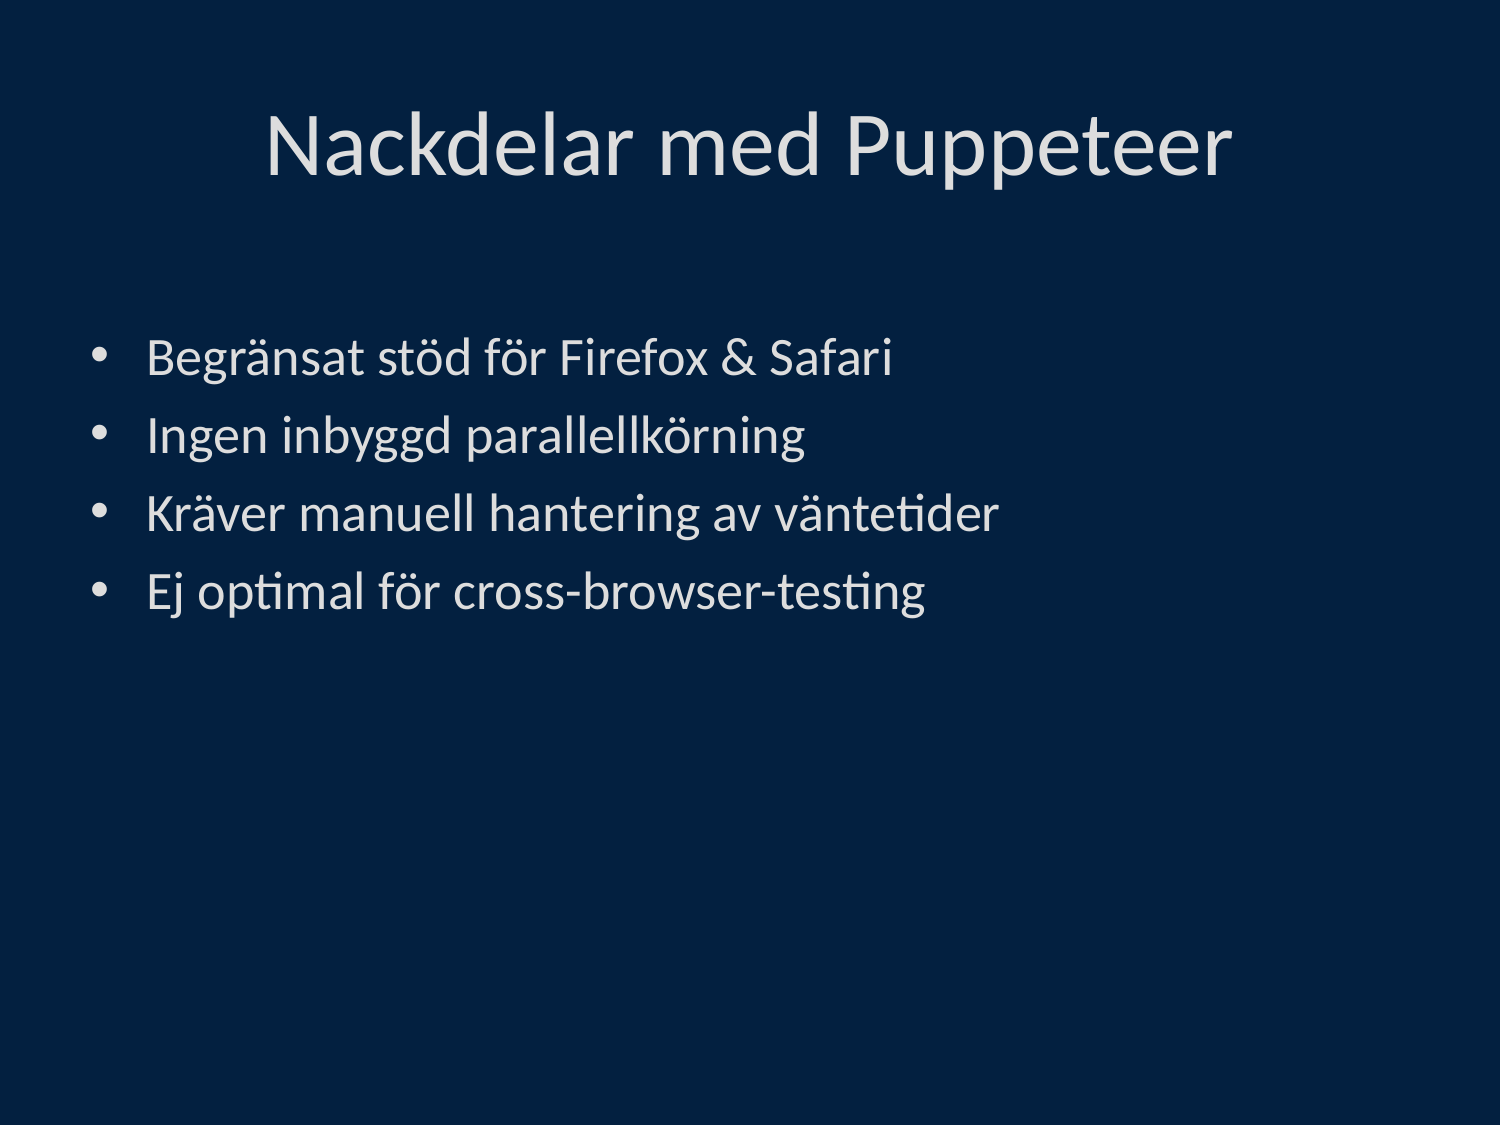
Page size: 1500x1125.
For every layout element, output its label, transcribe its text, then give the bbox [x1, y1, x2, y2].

title Nackdelar med Puppeteer [75, 45, 1425, 233]
list Begränsat stöd för Firefox & Safari Ingen inbyggd parallellkörning Kräver manuell hantering av väntetider Ej optimal för cross-browser-testing [75, 262, 1425, 680]
